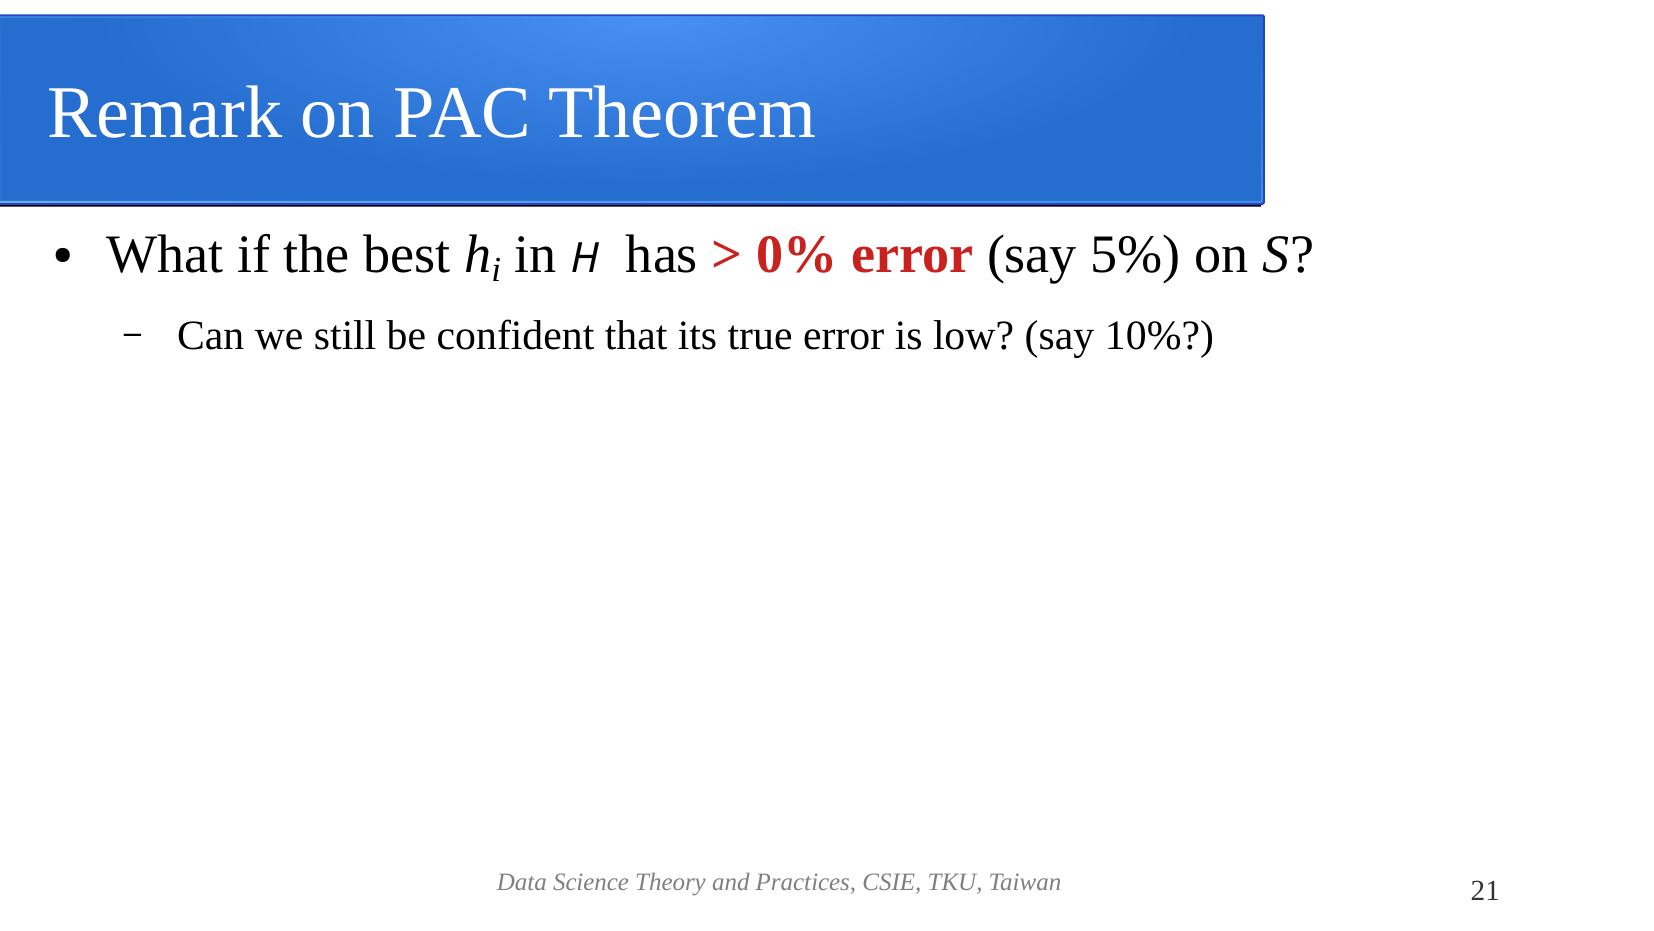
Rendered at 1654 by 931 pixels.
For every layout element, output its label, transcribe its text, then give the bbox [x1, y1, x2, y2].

list What if the best hi in H has > 0% error (say 5%) on S? Can we still be confident that its true error is low? (say 10%?) [35, 224, 1524, 764]
title Remark on PAC Theorem [47, 35, 1199, 189]
